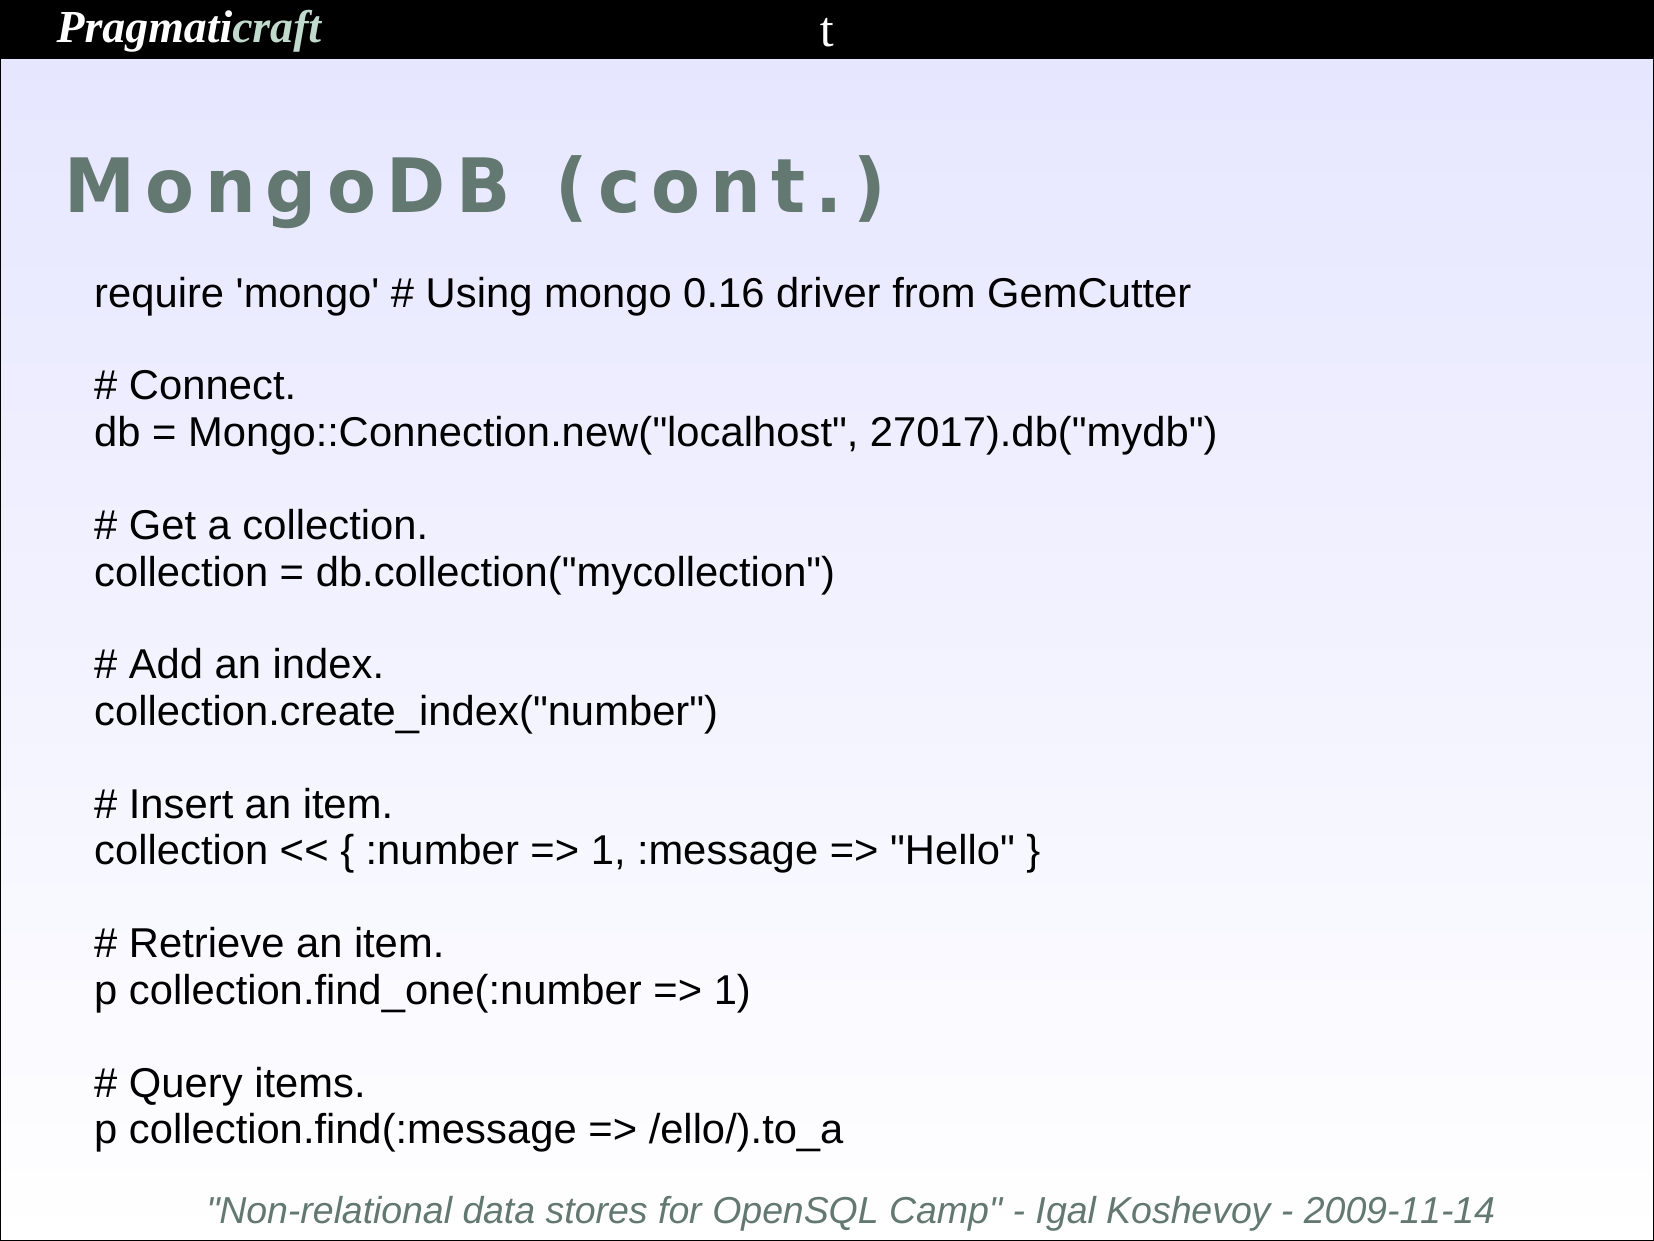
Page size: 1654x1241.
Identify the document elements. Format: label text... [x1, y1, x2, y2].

title MongoDB (cont.) [64, 112, 1587, 261]
text_box require 'mongo' # Using mongo 0.16 driver from GemCutter # Connect. db = Mongo::Connection.new("localhost", 27017).db("mydb") # Get a collection. collection = db.collection("mycollection") # Add an index. collection.create_index("number") # Insert an item. collection << { :number => 1, :message => "Hello" } # Retrieve an item. p collection.find_one(:number => 1) # Query items. p collection.find(:message => /ello/).to_a [79, 261, 1589, 1160]
